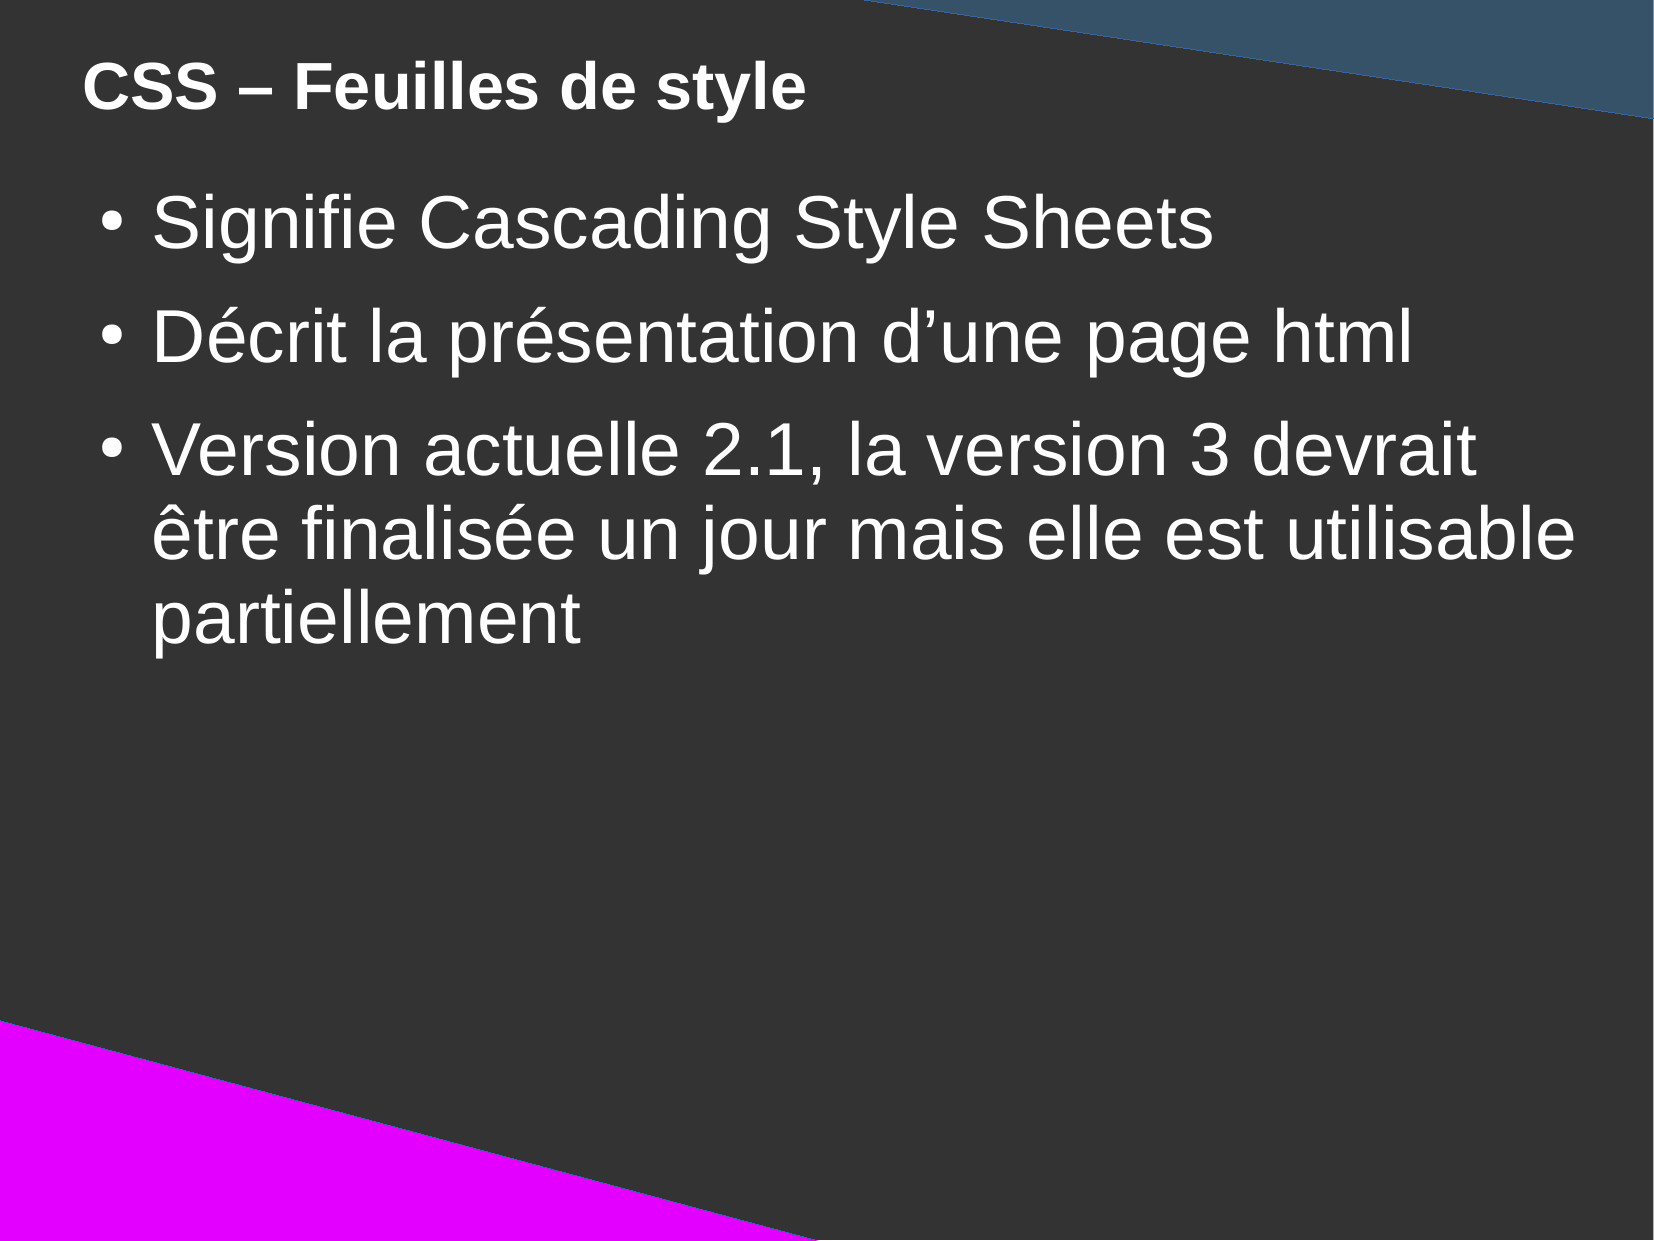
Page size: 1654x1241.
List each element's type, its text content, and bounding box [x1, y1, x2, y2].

title CSS – Feuilles de style [82, 49, 1571, 152]
list Signifie Cascading Style Sheets Décrit la présentation d’une page html Version actuelle 2.1, la version 3 devrait être finalisée un jour mais elle est utilisable partiellement [80, 180, 1605, 900]
text_box [0, 1020, 819, 1241]
text_box [864, 0, 1654, 119]
